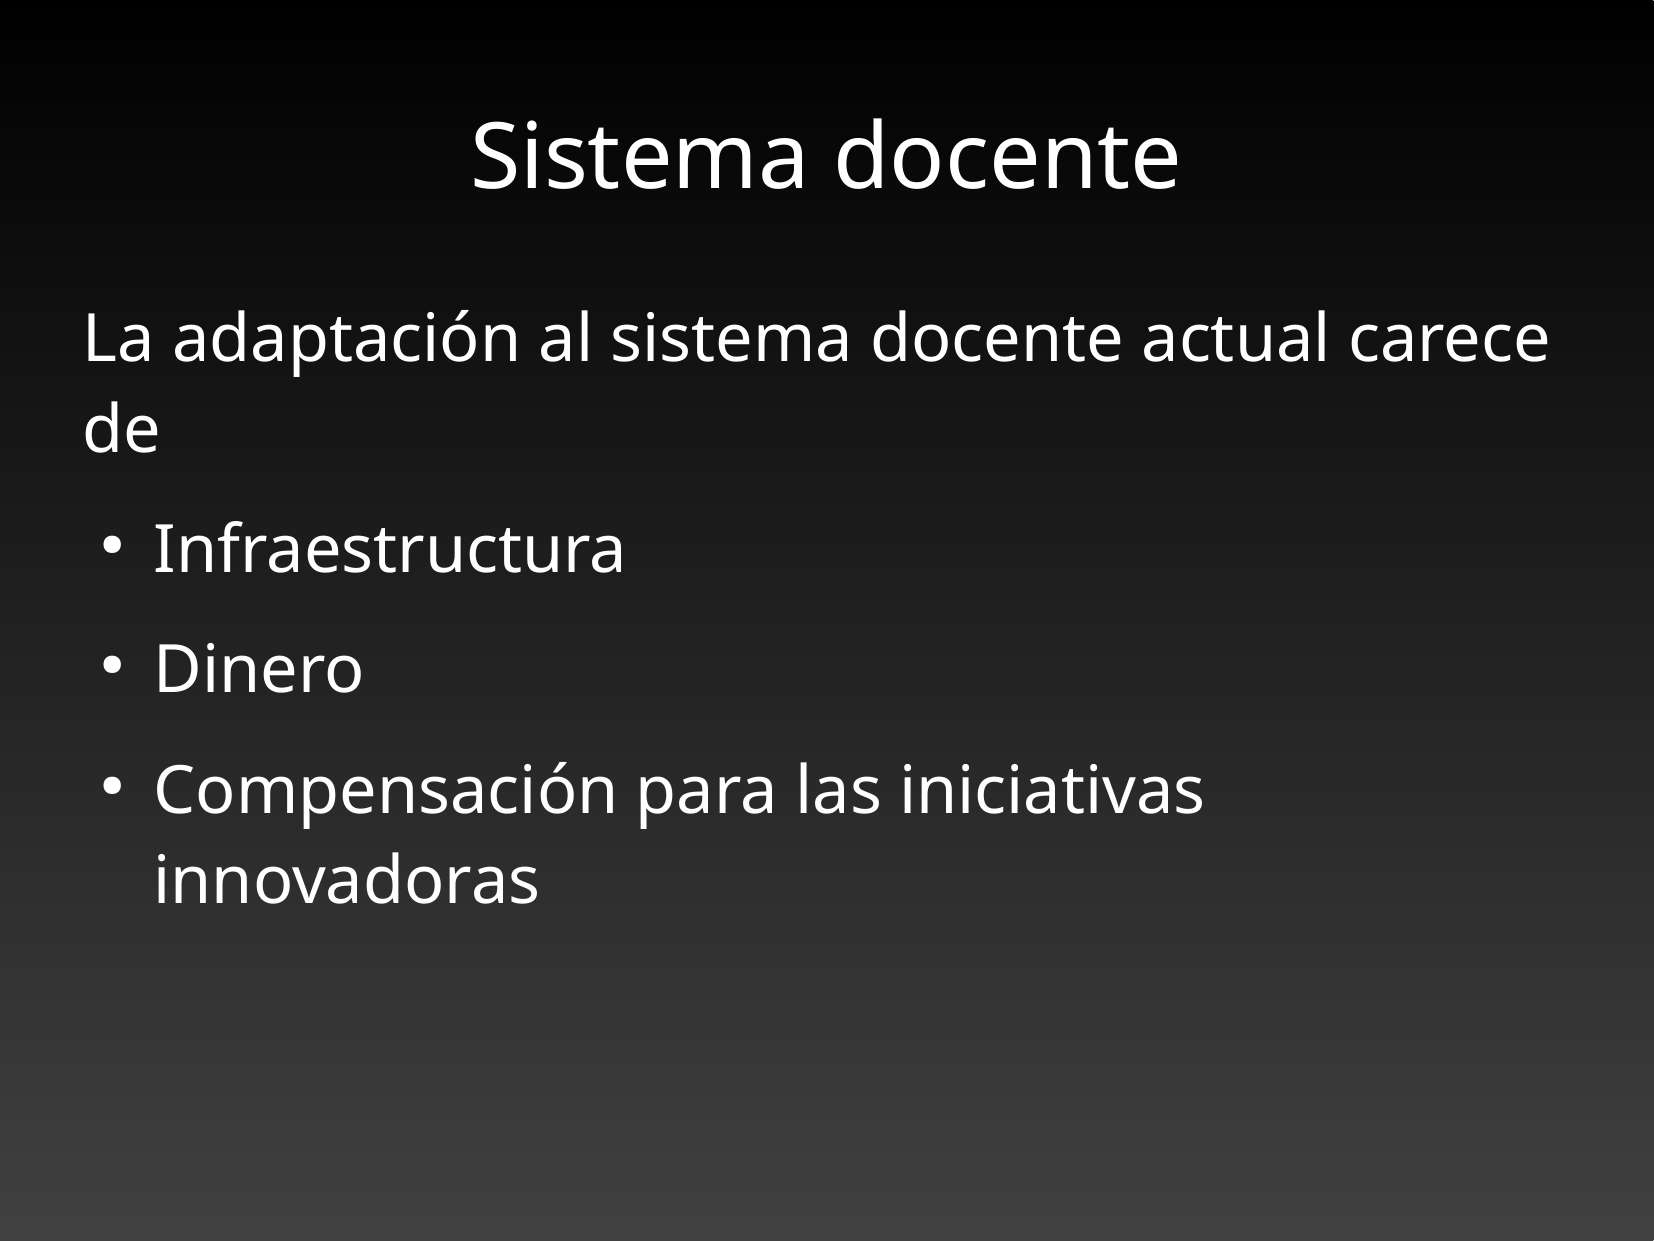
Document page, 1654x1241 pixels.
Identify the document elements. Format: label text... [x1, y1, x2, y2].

title Sistema docente [82, 49, 1571, 257]
list La adaptación al sistema docente actual carece de Infraestructura Dinero Compensación para las iniciativas innovadoras [82, 290, 1571, 1109]
